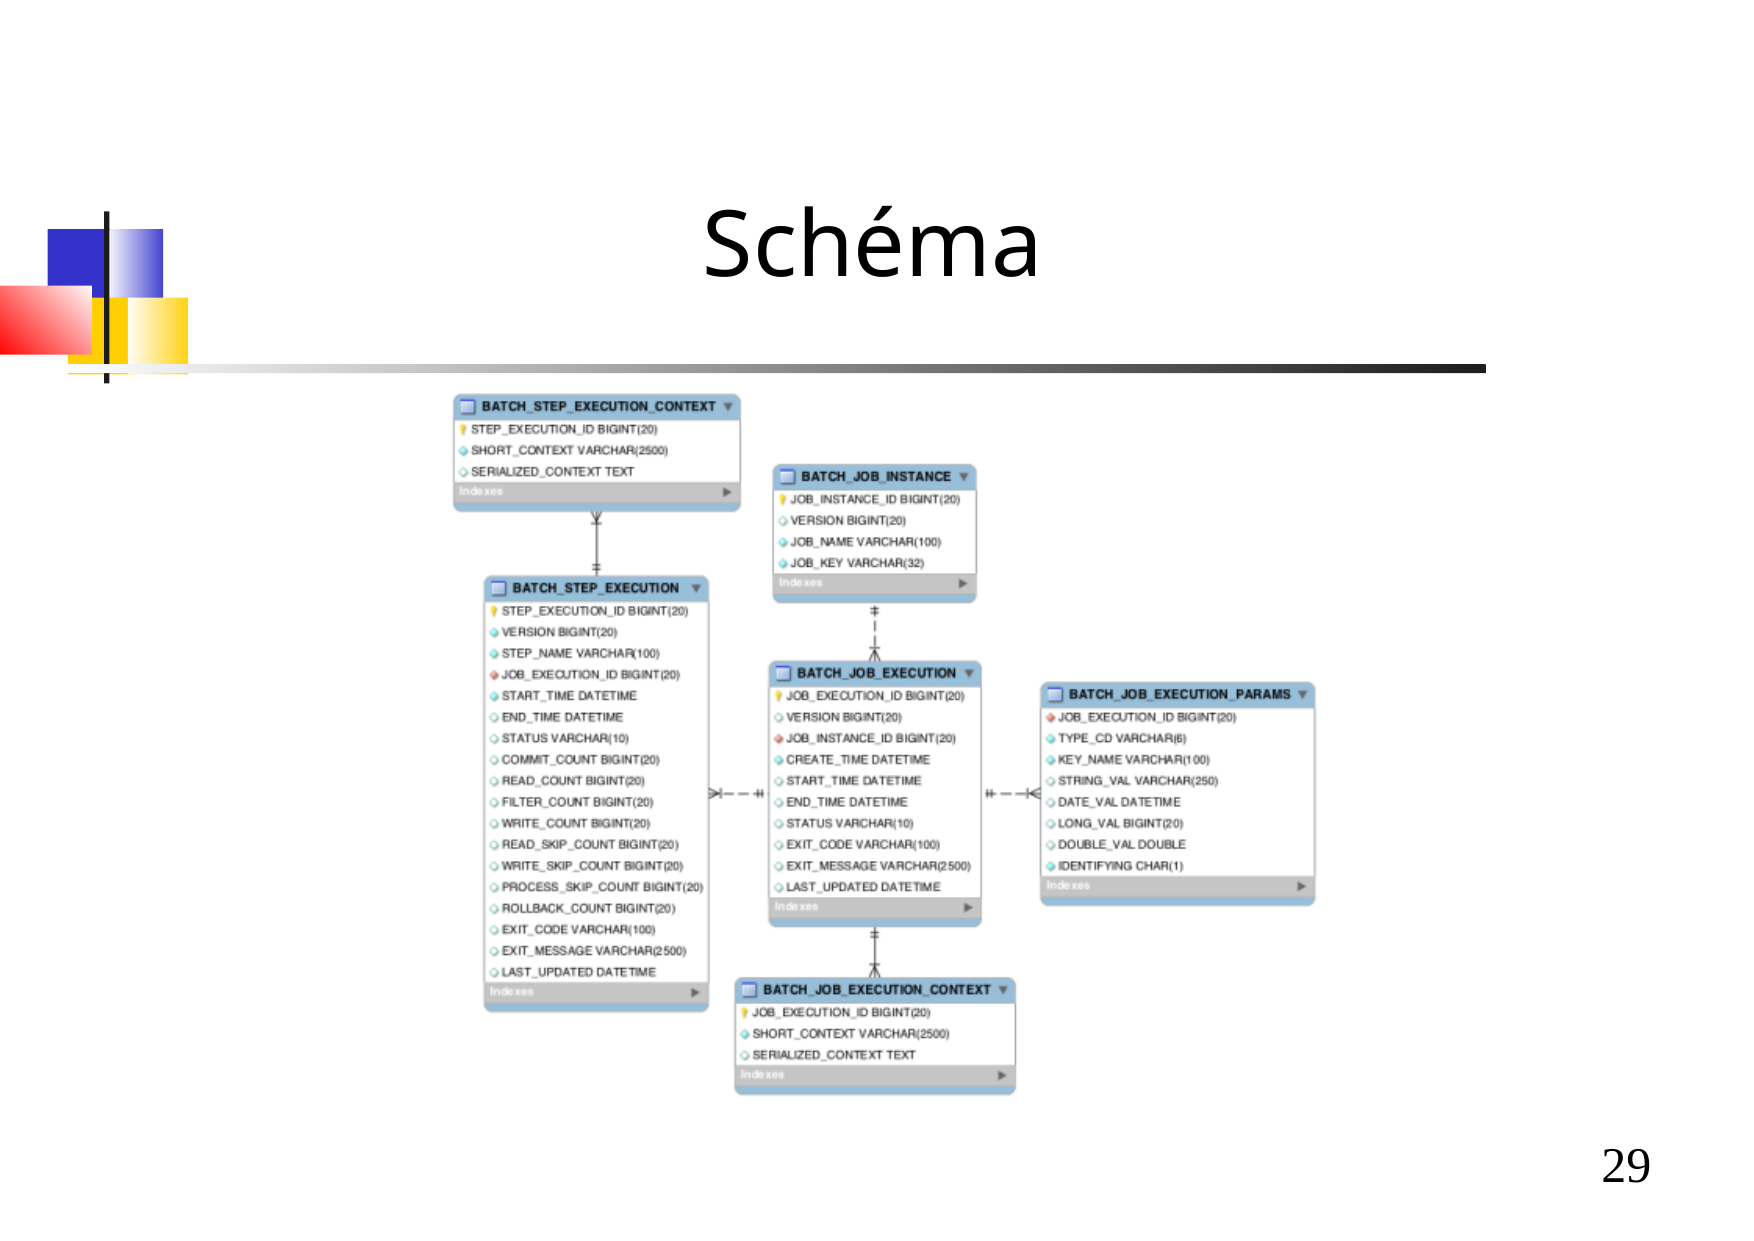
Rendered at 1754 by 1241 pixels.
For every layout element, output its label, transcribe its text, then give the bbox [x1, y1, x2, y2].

title Schéma [179, 139, 1567, 351]
picture [427, 389, 1348, 1123]
